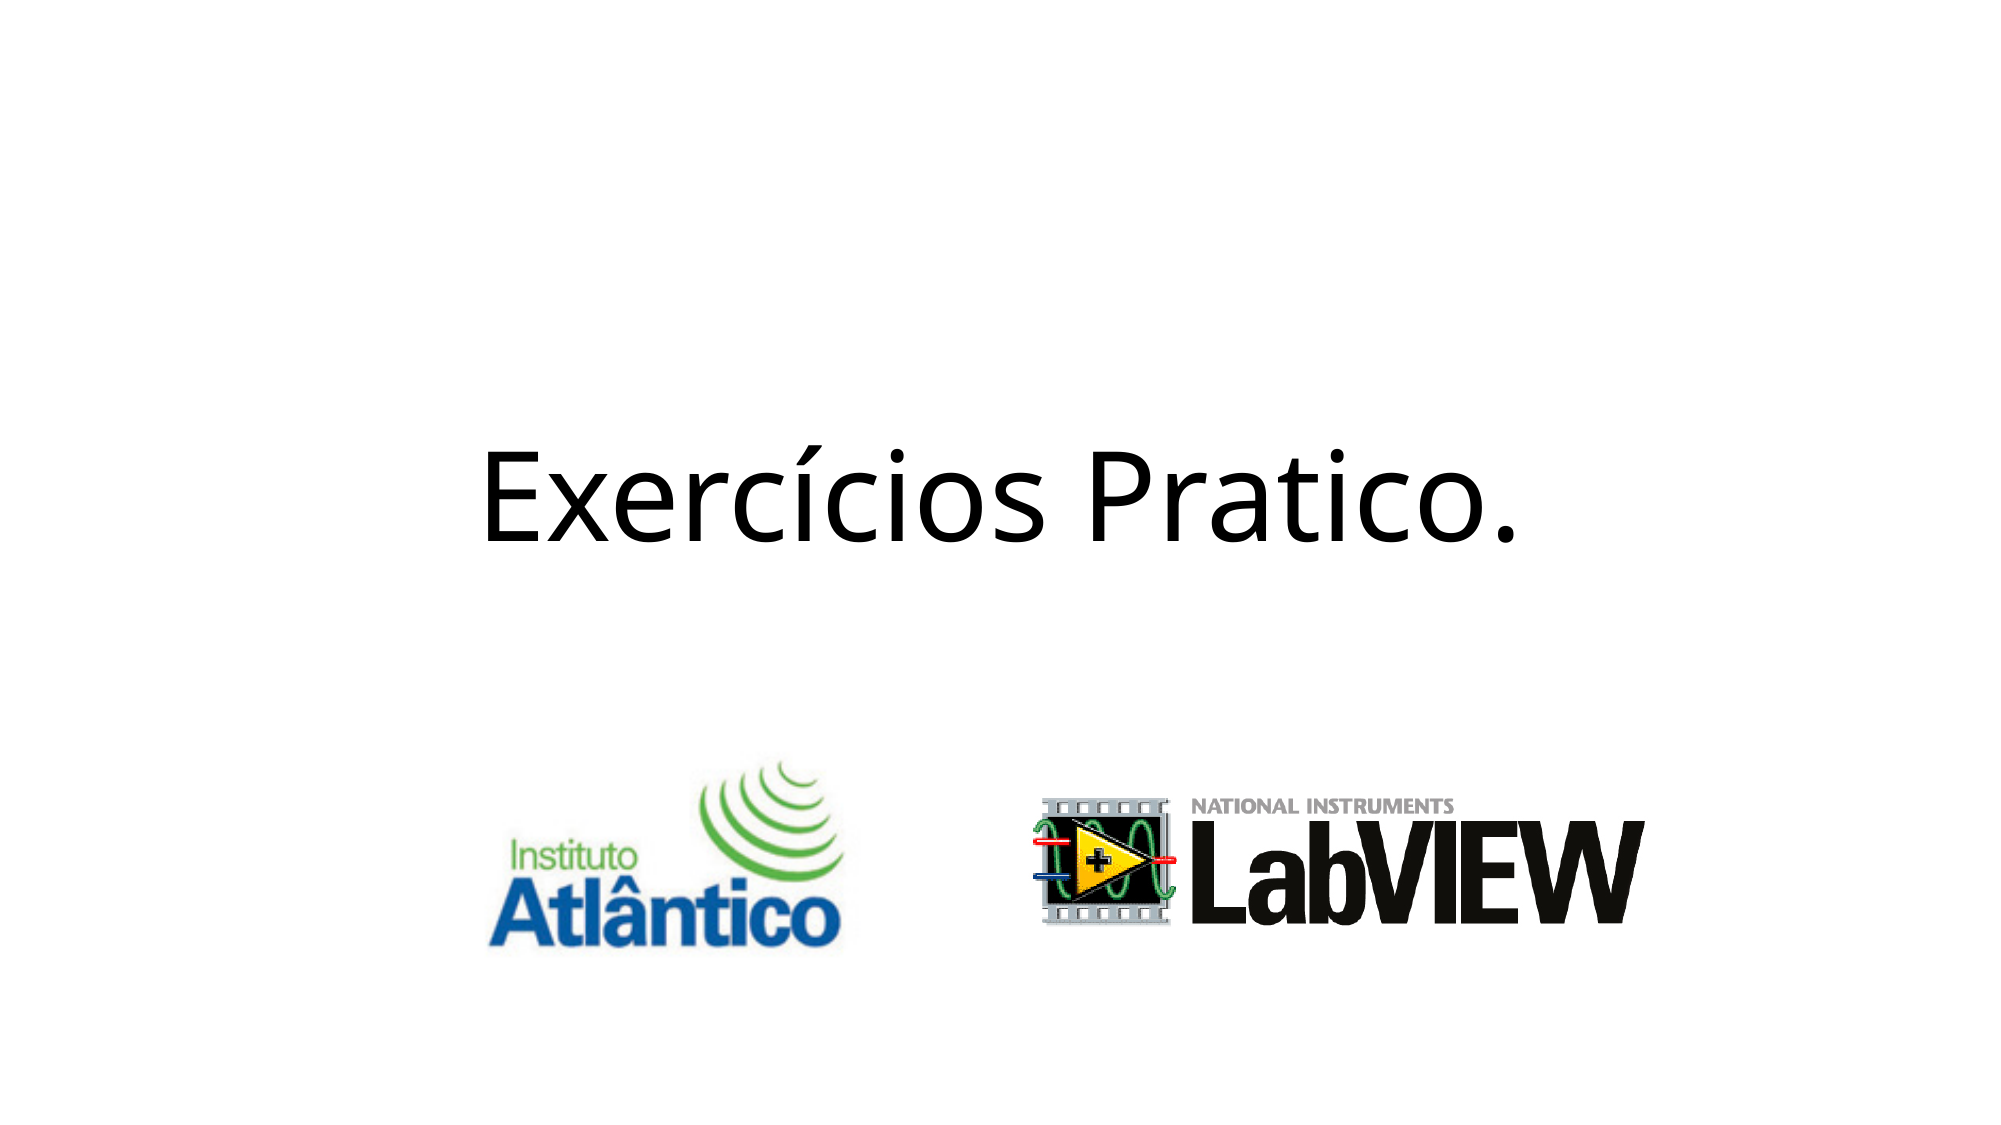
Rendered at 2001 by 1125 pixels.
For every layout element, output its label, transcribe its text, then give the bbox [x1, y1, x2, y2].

picture [1028, 784, 1655, 941]
picture [401, 685, 933, 1040]
title Exercícios Pratico. [249, 184, 1750, 576]
